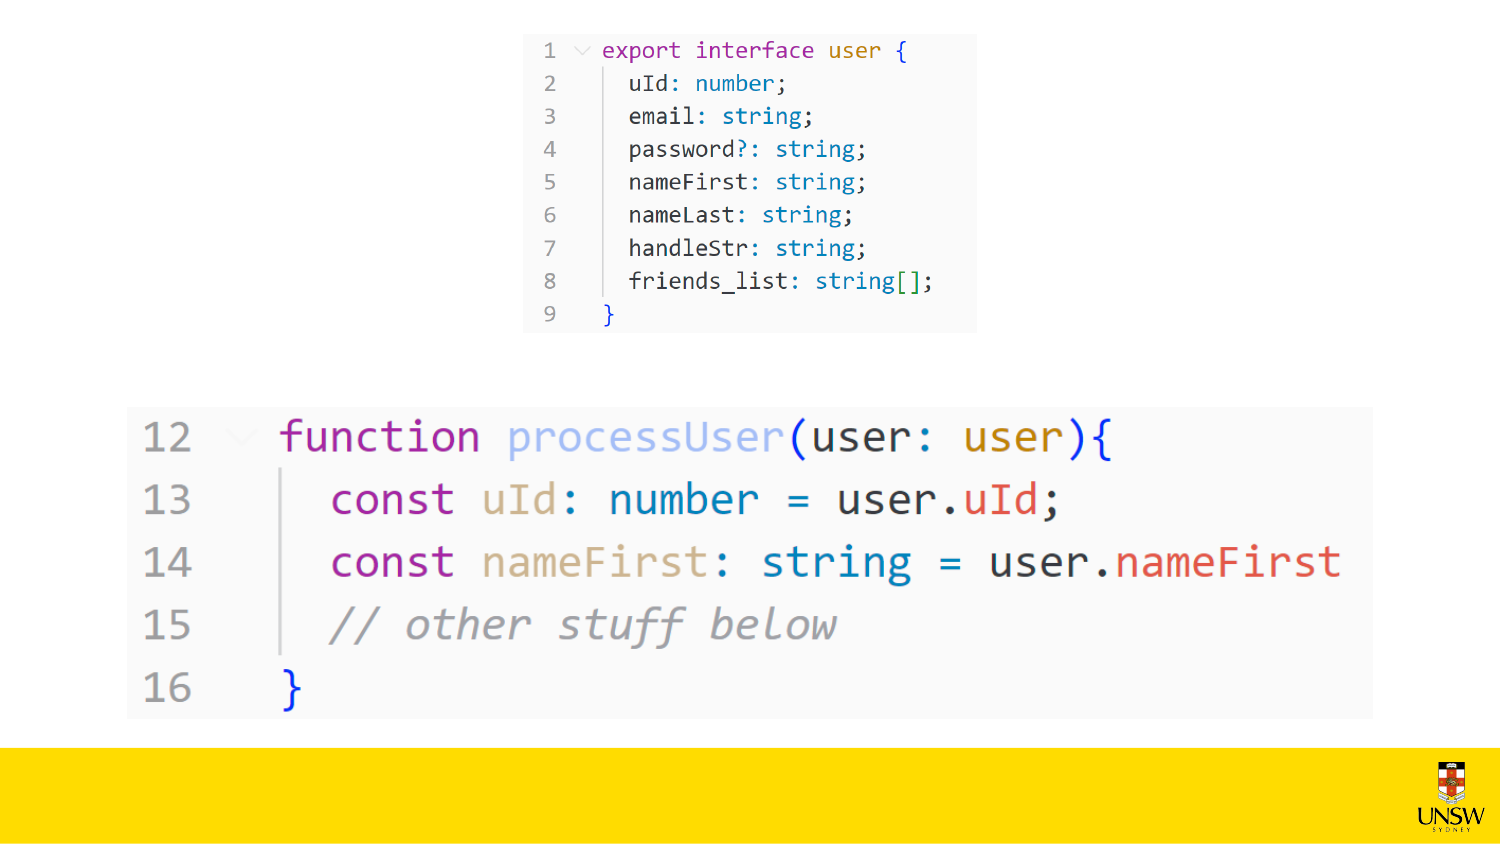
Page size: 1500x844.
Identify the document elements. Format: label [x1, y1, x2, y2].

picture [127, 407, 1373, 719]
picture [1418, 762, 1485, 832]
picture [523, 34, 977, 333]
